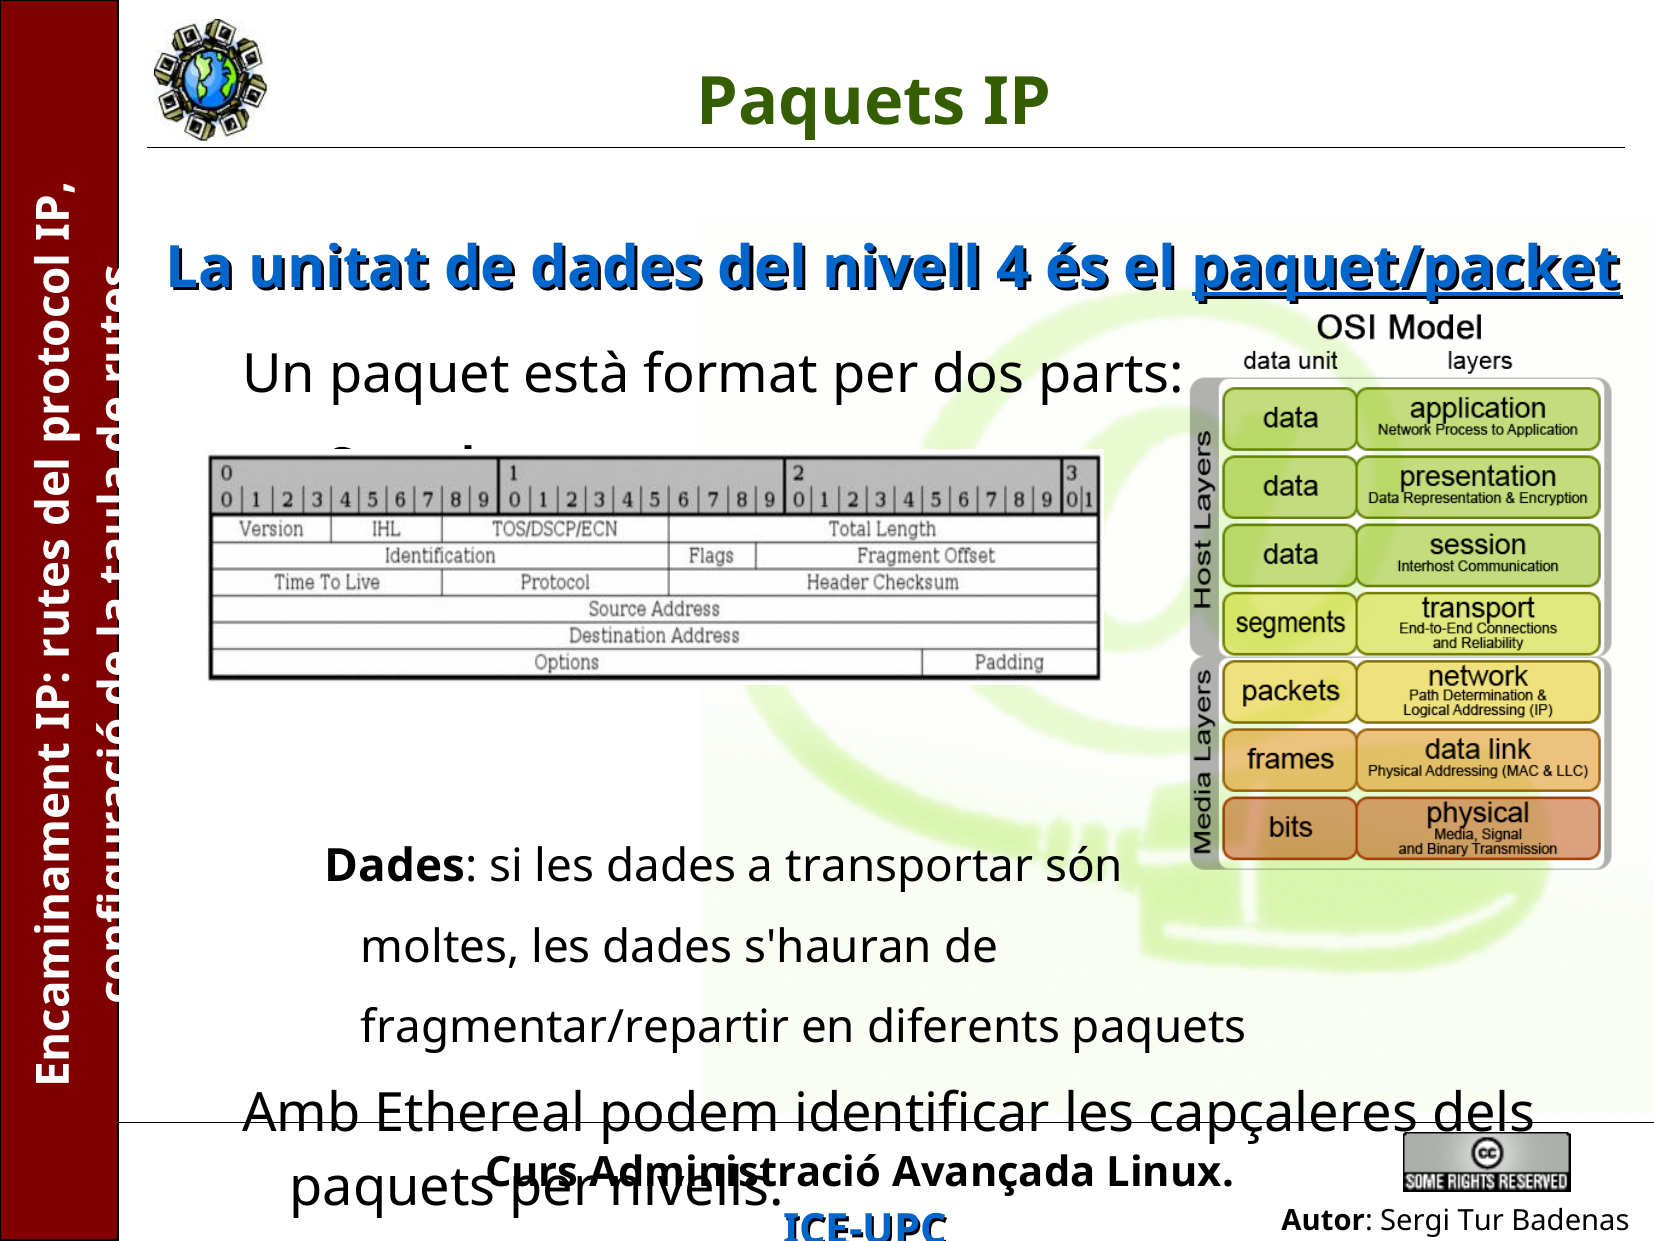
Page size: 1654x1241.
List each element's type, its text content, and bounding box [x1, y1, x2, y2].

picture [1316, 1105, 1331, 1113]
title Paquets IP [129, 49, 1619, 148]
list La unitat de dades del nivell 4 és el paquet/packet Un paquet està format per dos parts: Capçalera: Dades: si les dades a transportar són moltes, les dades s'hauran de fragmentar/repartir en diferents paquets Amb Ethereal podem identificar les capçaleres dels paquets per nivells. [147, 225, 1636, 1061]
picture [757, 1105, 771, 1113]
picture [1215, 1105, 1230, 1113]
picture [1440, 1105, 1456, 1113]
picture [816, 1105, 832, 1113]
picture [739, 1105, 752, 1113]
picture [1403, 1132, 1571, 1192]
picture [154, 19, 268, 49]
picture [206, 449, 1104, 686]
picture [700, 217, 1654, 1113]
picture [1086, 1105, 1101, 1113]
picture [1473, 1105, 1488, 1113]
picture [1369, 1105, 1384, 1113]
picture [849, 1105, 864, 1113]
picture [881, 1105, 895, 1113]
picture [706, 1105, 721, 1113]
